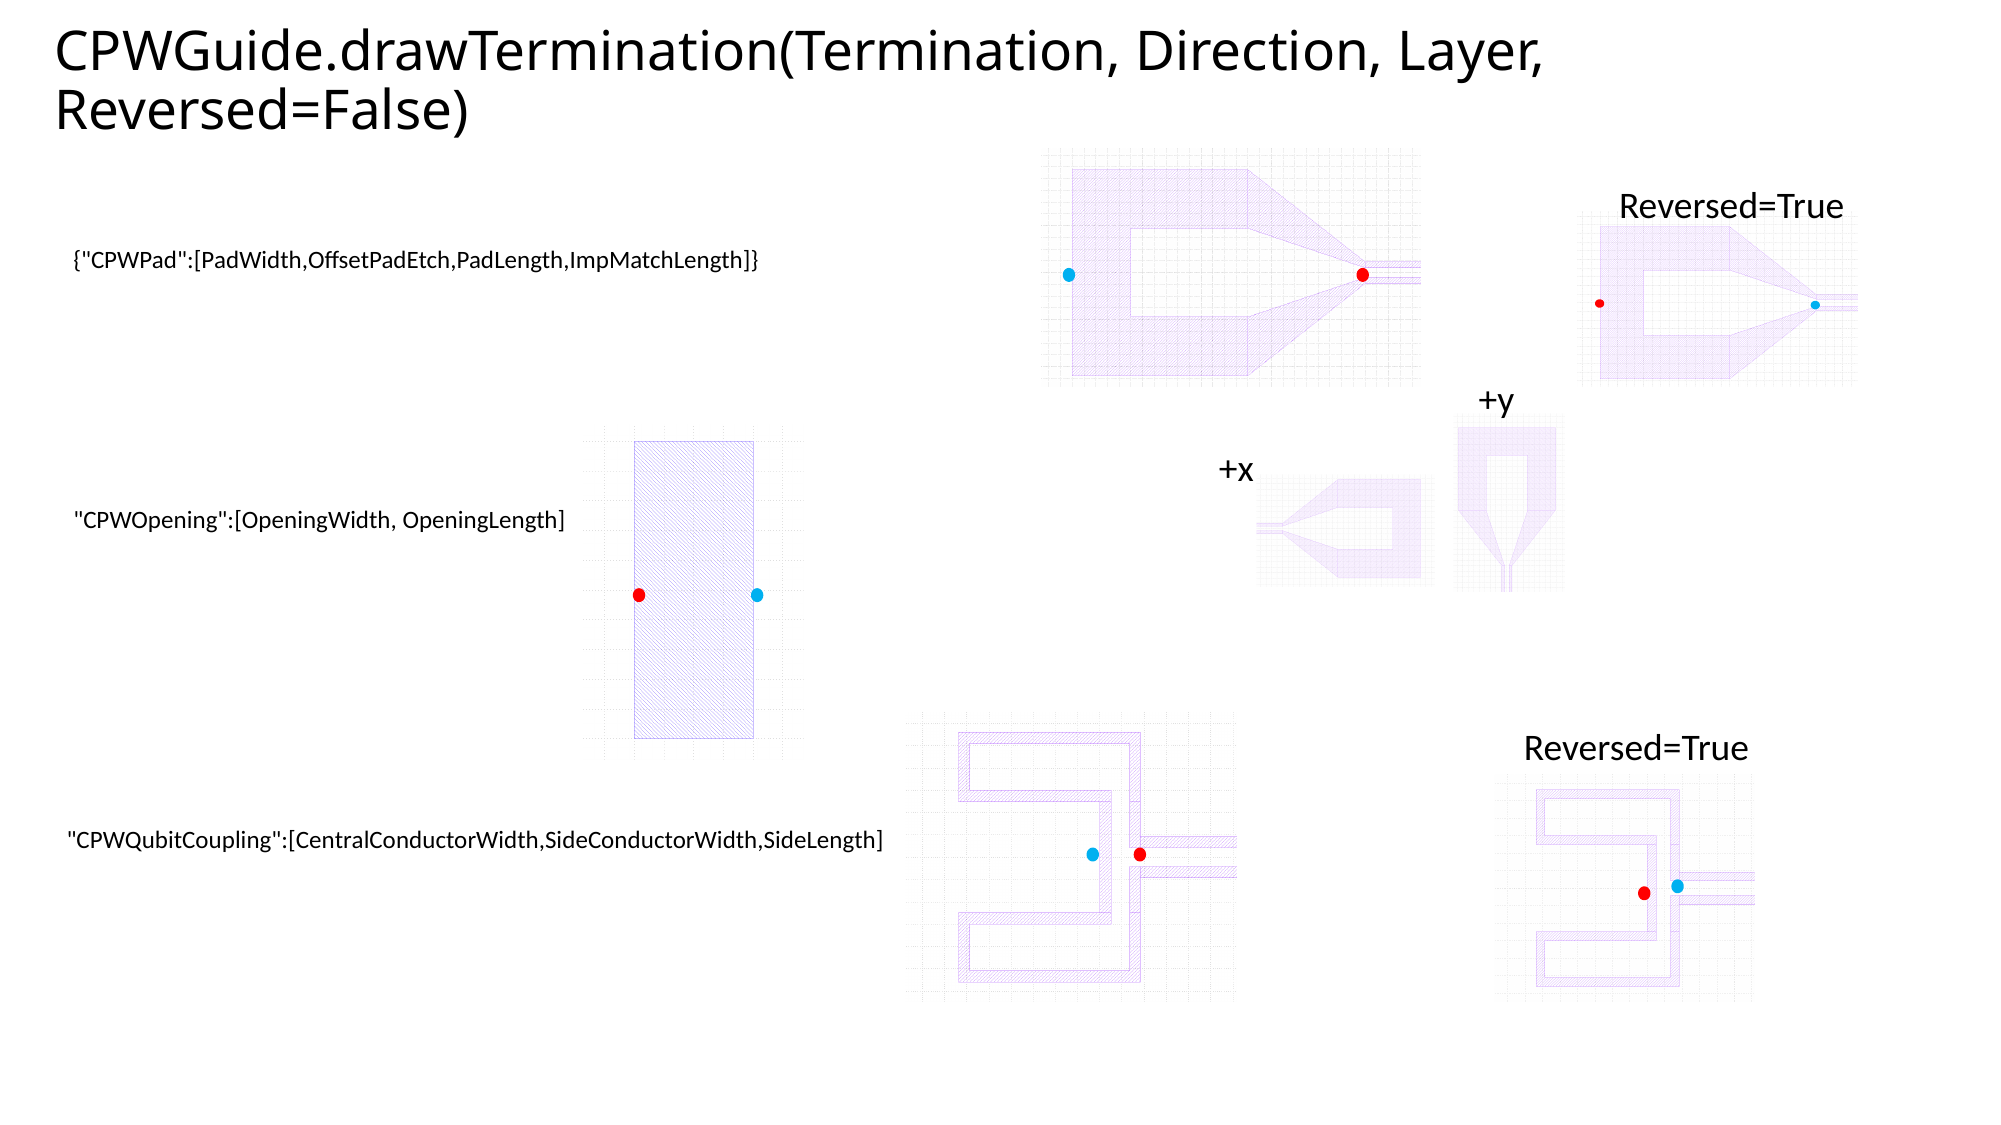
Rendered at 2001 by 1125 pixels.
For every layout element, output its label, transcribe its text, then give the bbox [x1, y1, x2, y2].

text_box [632, 588, 646, 603]
text_box [1810, 300, 1820, 310]
text_box [1638, 886, 1651, 901]
text_box Reversed=True [1509, 715, 1847, 777]
text_box [751, 588, 764, 603]
text_box [1086, 847, 1099, 862]
picture [905, 712, 1237, 1002]
picture [583, 424, 804, 760]
picture [1577, 211, 1858, 388]
text_box [1133, 847, 1147, 862]
text_box +x [1203, 436, 1270, 498]
text_box [1595, 299, 1605, 308]
picture [1494, 774, 1755, 1002]
picture [1453, 413, 1565, 592]
picture [1041, 281, 1421, 388]
text_box "CPWOpening":[OpeningWidth, OpeningLength] [58, 496, 582, 541]
text_box {"CPWPad":[PadWidth,OffsetPadEtch,PadLength,ImpMatchLength]} [58, 236, 1479, 281]
text_box "CPWQubitCoupling":[CentralConductorWidth,SideConductorWidth,SideLength] [52, 816, 1052, 861]
picture [1041, 148, 1421, 236]
text_box +y [1463, 367, 1531, 428]
title CPWGuide.drawTermination(Termination, Direction, Layer, Reversed=False) [39, 16, 1905, 149]
picture [1256, 474, 1435, 587]
text_box Reversed=True [1604, 173, 1942, 235]
text_box [1671, 879, 1684, 894]
